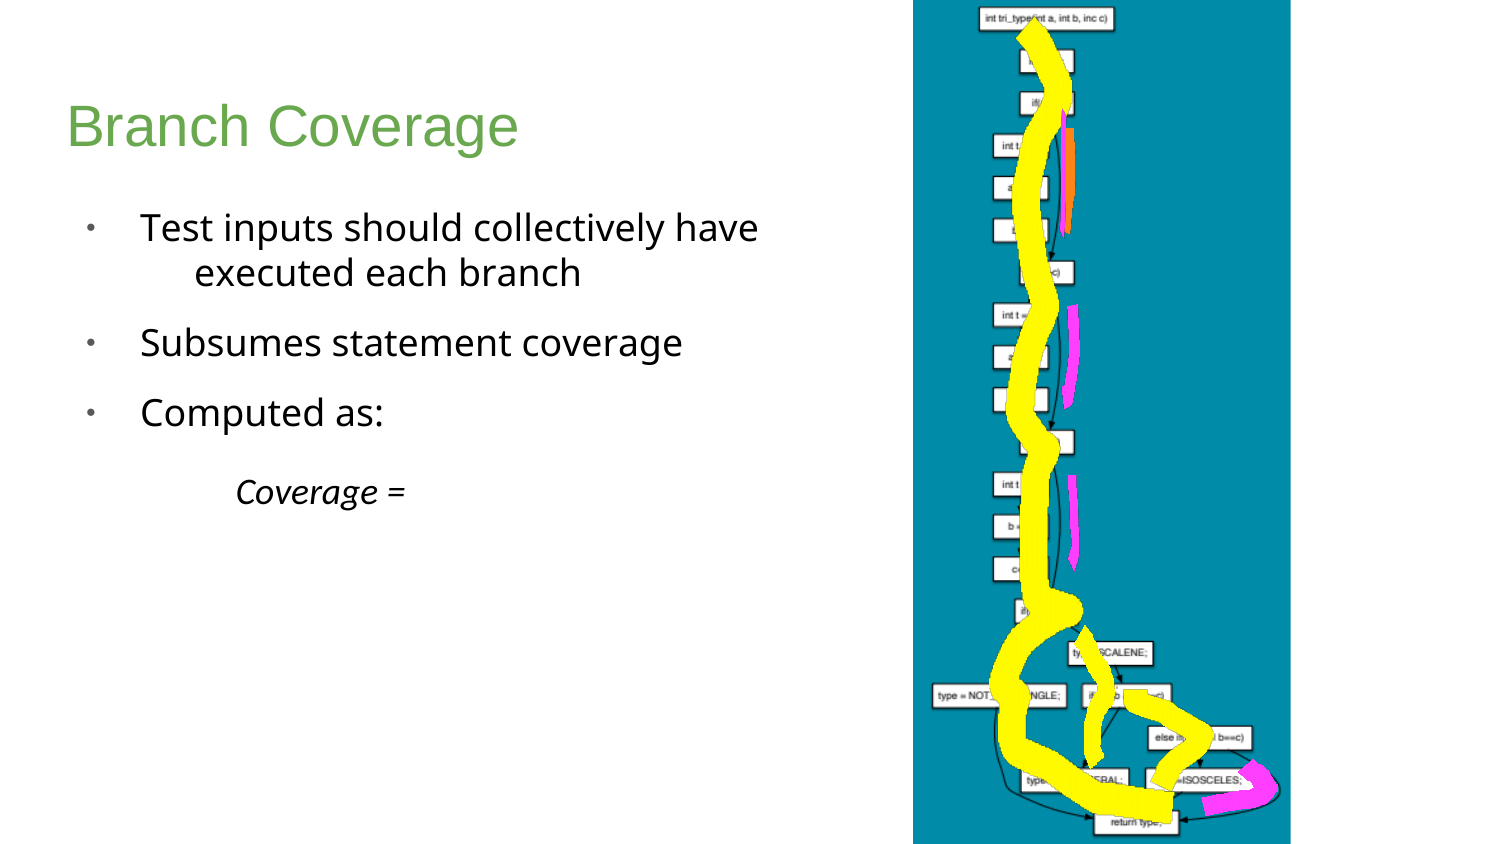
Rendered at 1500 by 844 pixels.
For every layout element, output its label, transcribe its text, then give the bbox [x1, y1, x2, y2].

picture [913, 0, 1291, 844]
list Test inputs should collectively have executed each branch Subsumes statement coverage Computed as: Coverage = [29, 189, 819, 794]
title Branch Coverage [51, 72, 819, 167]
